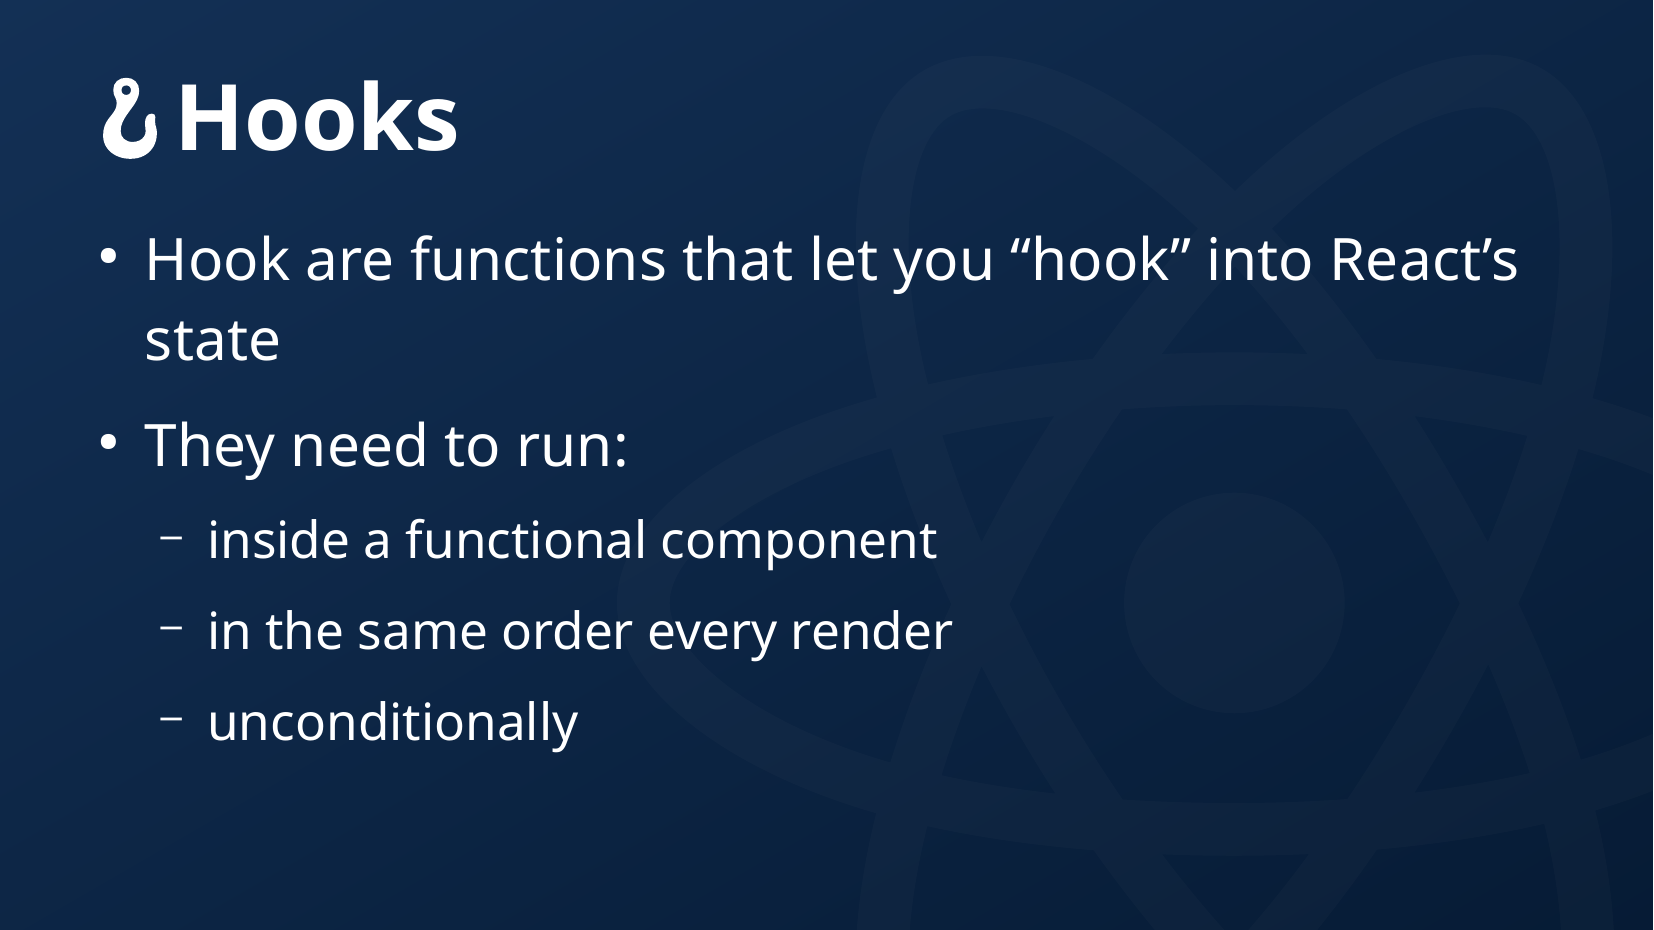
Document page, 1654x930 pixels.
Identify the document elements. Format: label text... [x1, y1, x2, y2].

title 🪝Hooks [82, 37, 1571, 193]
list Hook are functions that let you “hook” into React’s state They need to run: inside a functional component in the same order every render unconditionally [82, 217, 1571, 757]
